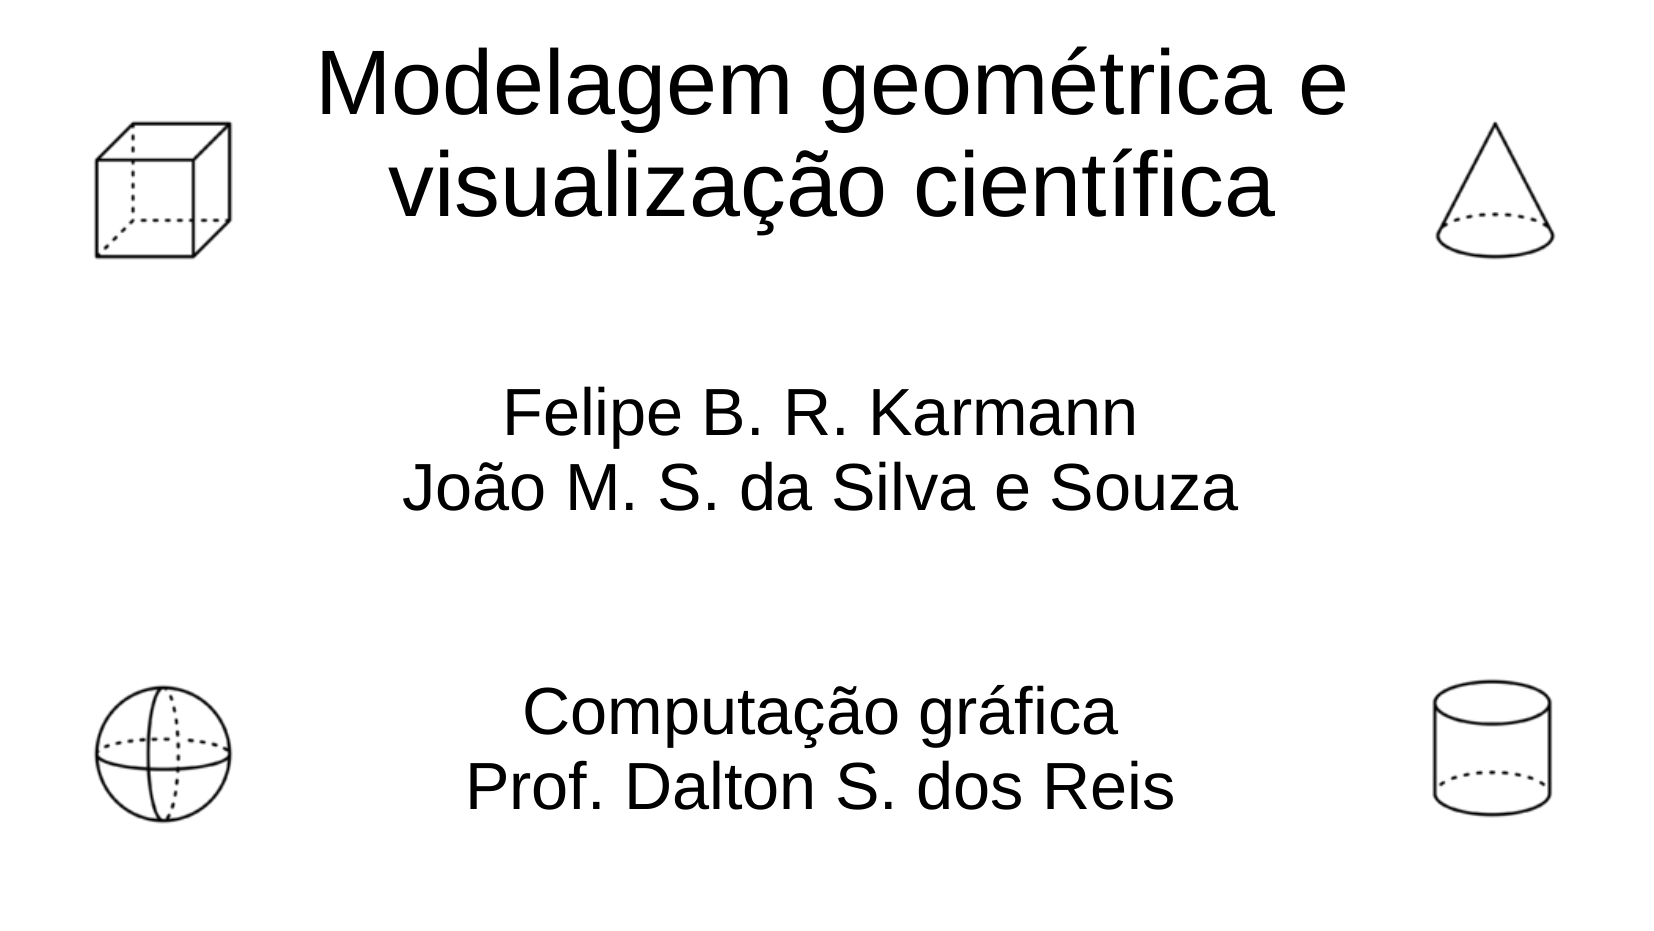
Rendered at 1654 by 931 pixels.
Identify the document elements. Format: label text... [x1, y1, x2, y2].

title Modelagem geométrica e visualização científica [88, 31, 1577, 237]
picture [1420, 115, 1571, 266]
picture [88, 115, 239, 266]
picture [1417, 673, 1568, 824]
picture [88, 679, 239, 830]
subtitle Felipe B. R. Karmann João M. S. da Silva e Souza Computação gráfica Prof. Dalton S. dos Reis [76, 150, 1565, 824]
